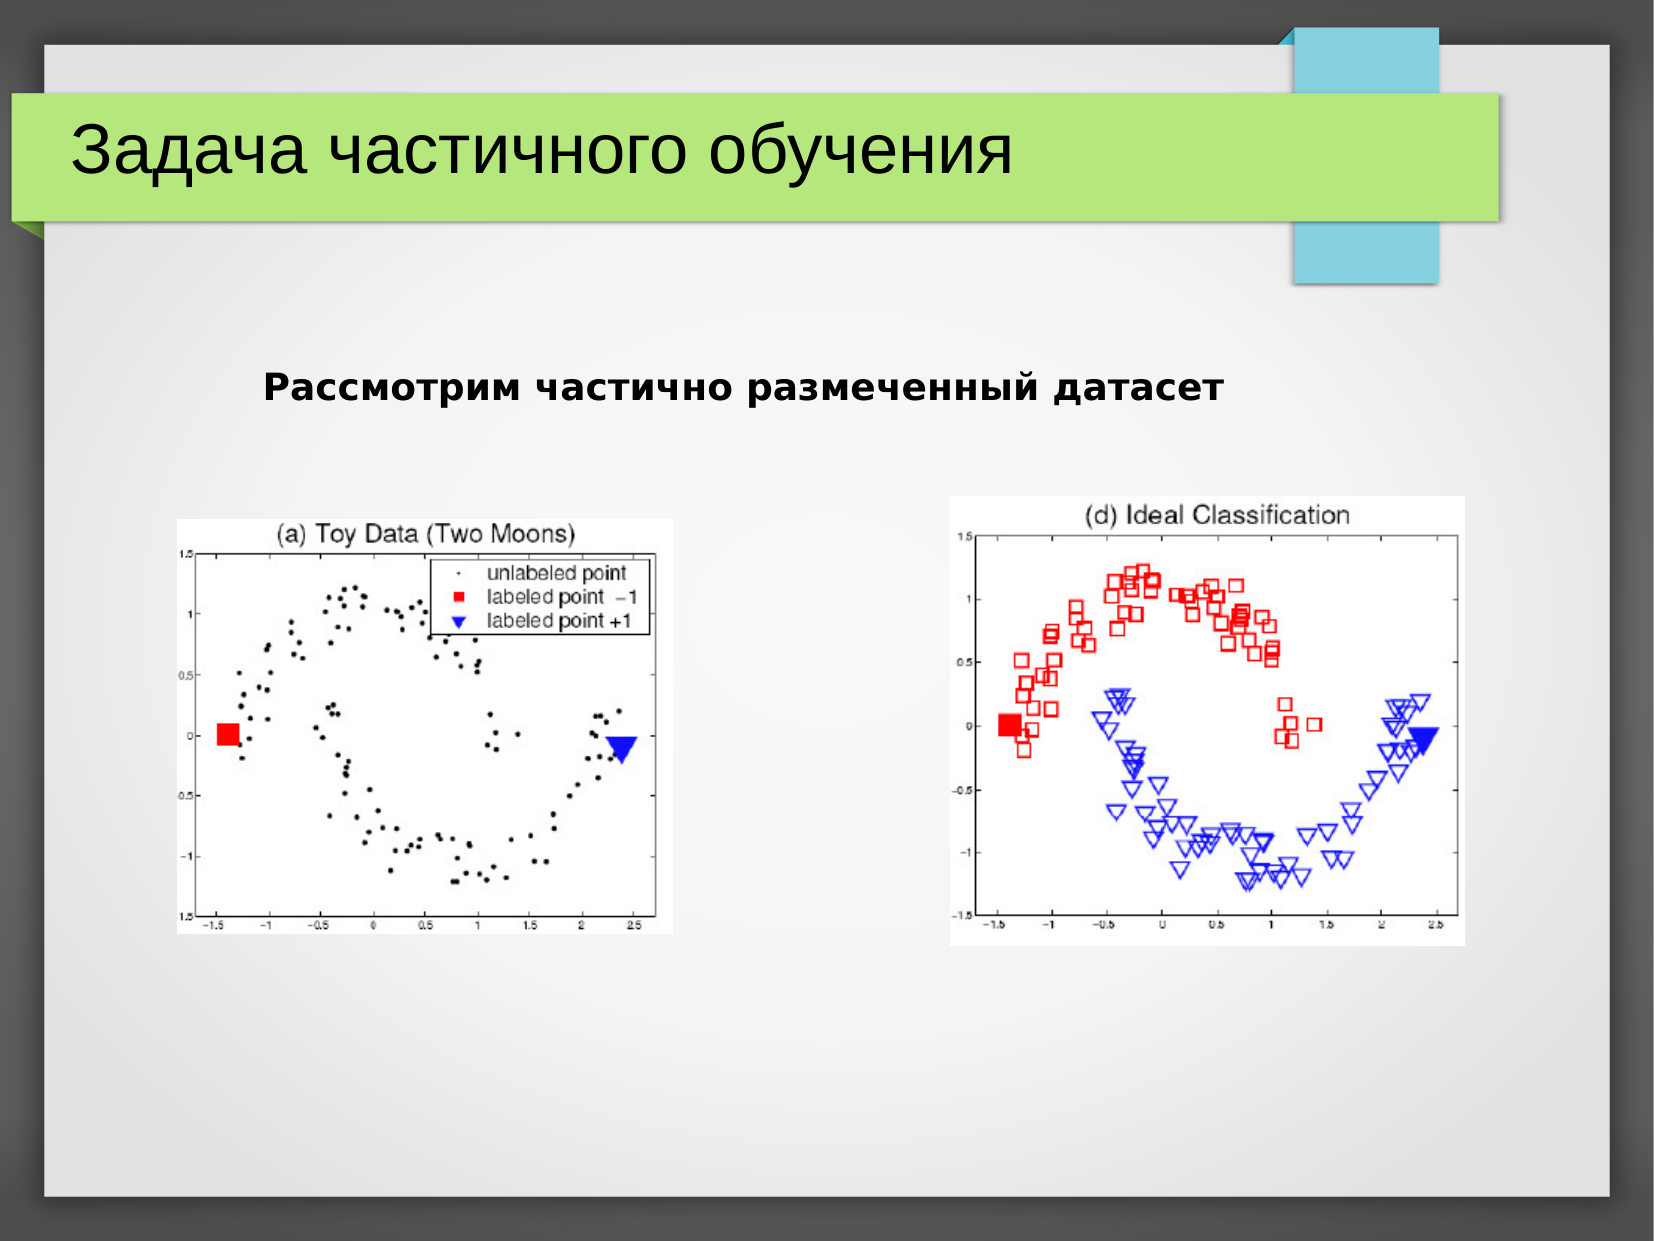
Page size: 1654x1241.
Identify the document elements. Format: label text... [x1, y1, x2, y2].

picture [0, 0, 1654, 1241]
text_box Рассмотрим частично размеченный датасет [248, 358, 1452, 461]
title Задача частичного обучения [70, 109, 1134, 189]
